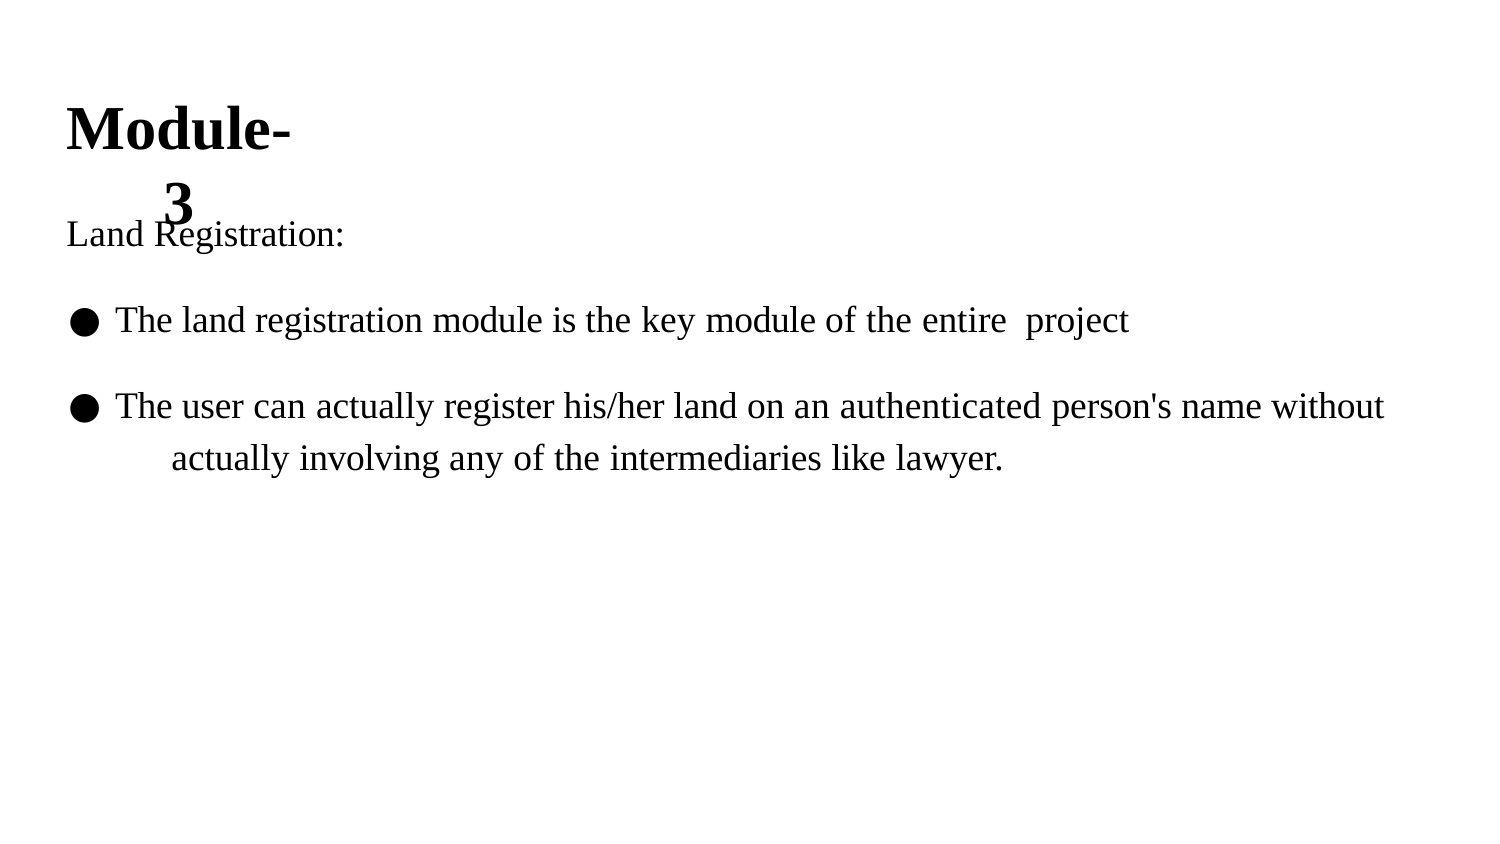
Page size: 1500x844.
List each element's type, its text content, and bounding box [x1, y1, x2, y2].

text_box Land Registration: The land registration module is the key module of the entire project The user can actually register his/her land on an authenticated person's name without actually involving any of the intermediaries like lawyer. [64, 207, 1388, 479]
title Module-3 [64, 84, 322, 164]
